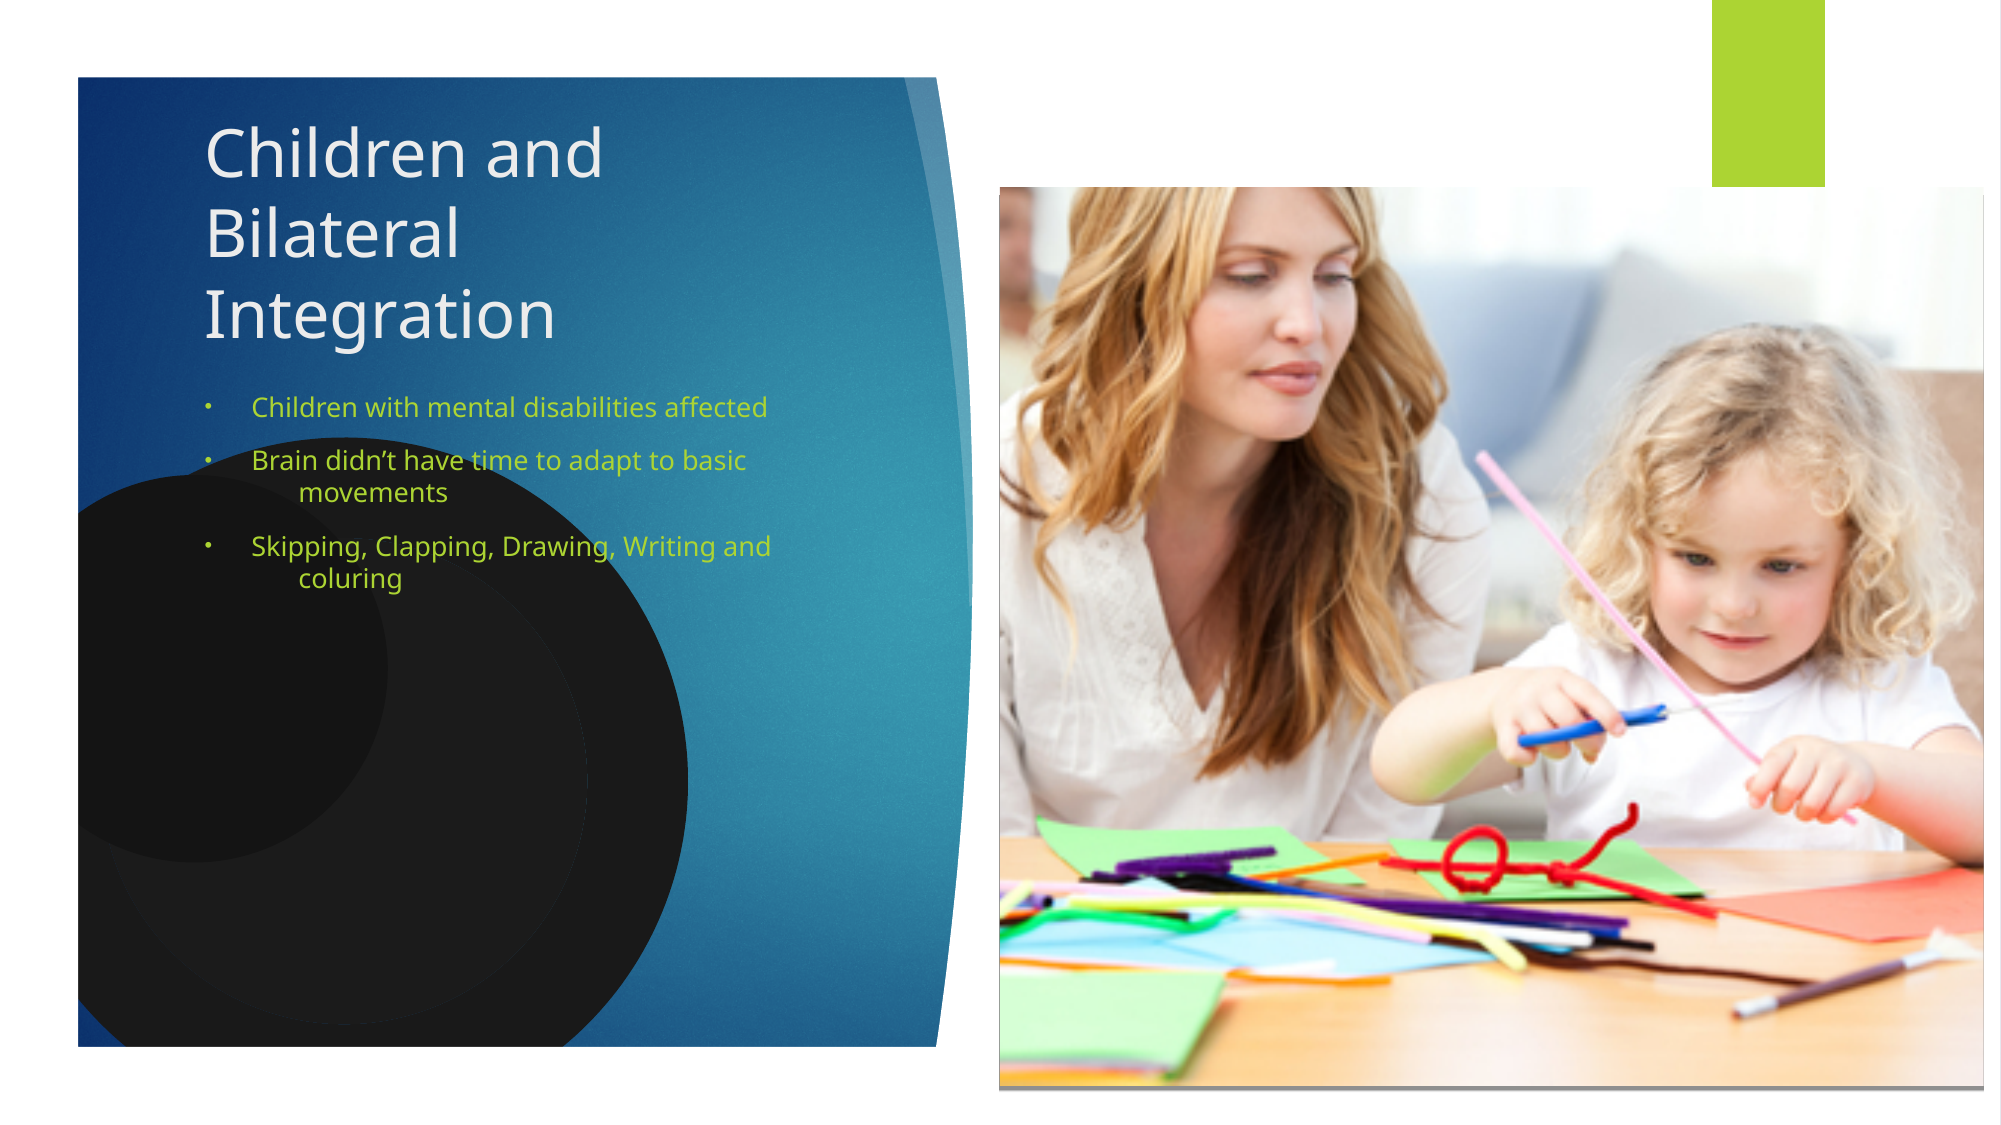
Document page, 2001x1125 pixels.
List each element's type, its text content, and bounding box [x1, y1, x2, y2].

picture [999, 187, 1984, 1086]
list Children with mental disabilities affected Brain didn’t have time to adapt to basic movements Skipping, Clapping, Drawing, Writing and coluring [189, 382, 823, 608]
title Children and Bilateral Integration [189, 74, 823, 359]
